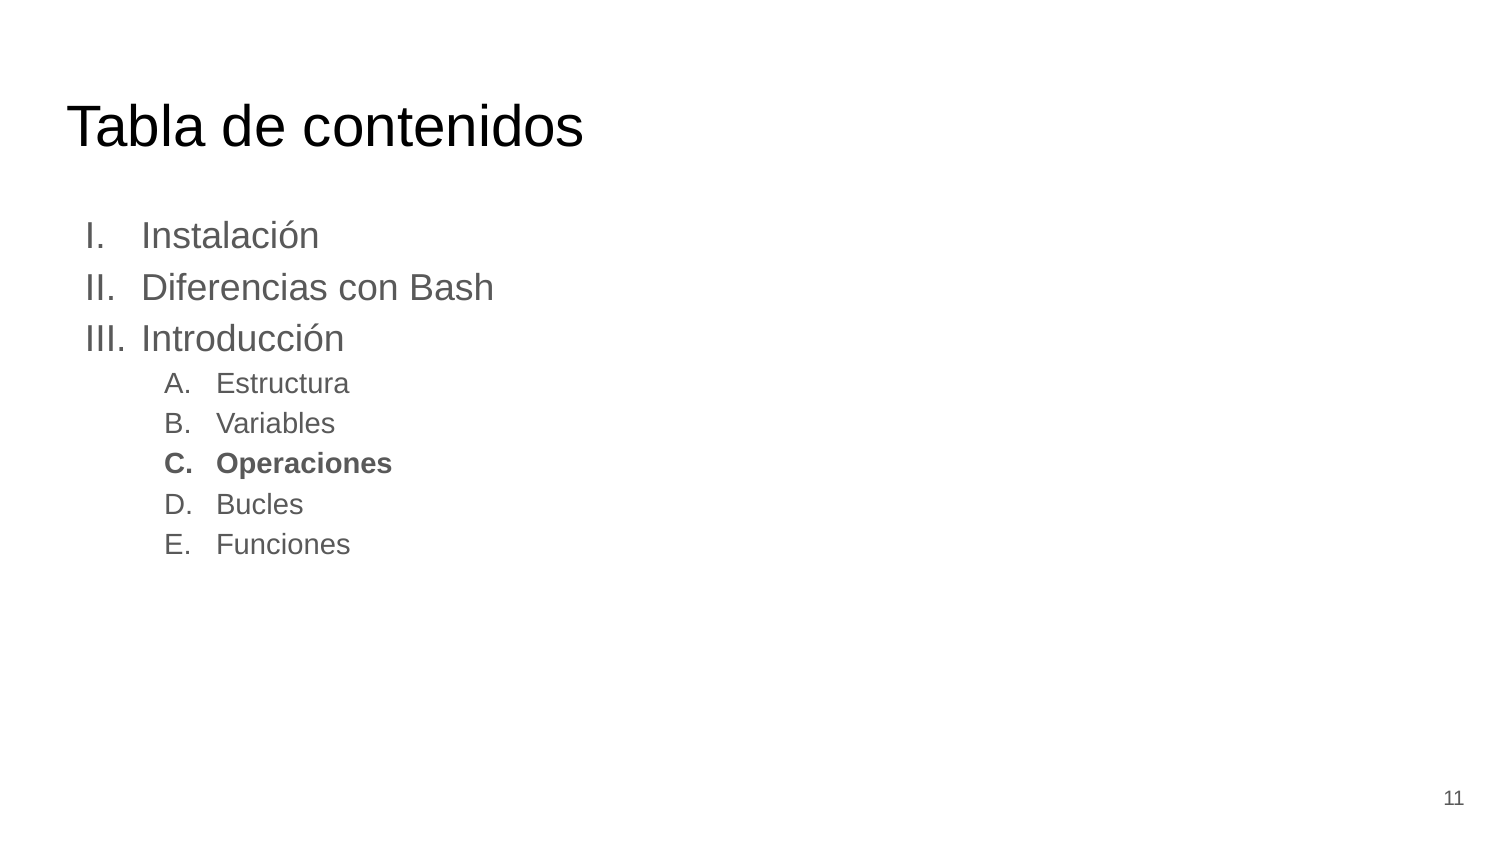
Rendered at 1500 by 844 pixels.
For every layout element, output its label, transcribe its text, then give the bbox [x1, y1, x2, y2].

list Instalación Diferencias con Bash Introducción Estructura Variables Operaciones Bucles Funciones [51, 189, 1449, 750]
slide_number <number> [1389, 764, 1480, 830]
title Tabla de contenidos [51, 72, 1449, 167]
